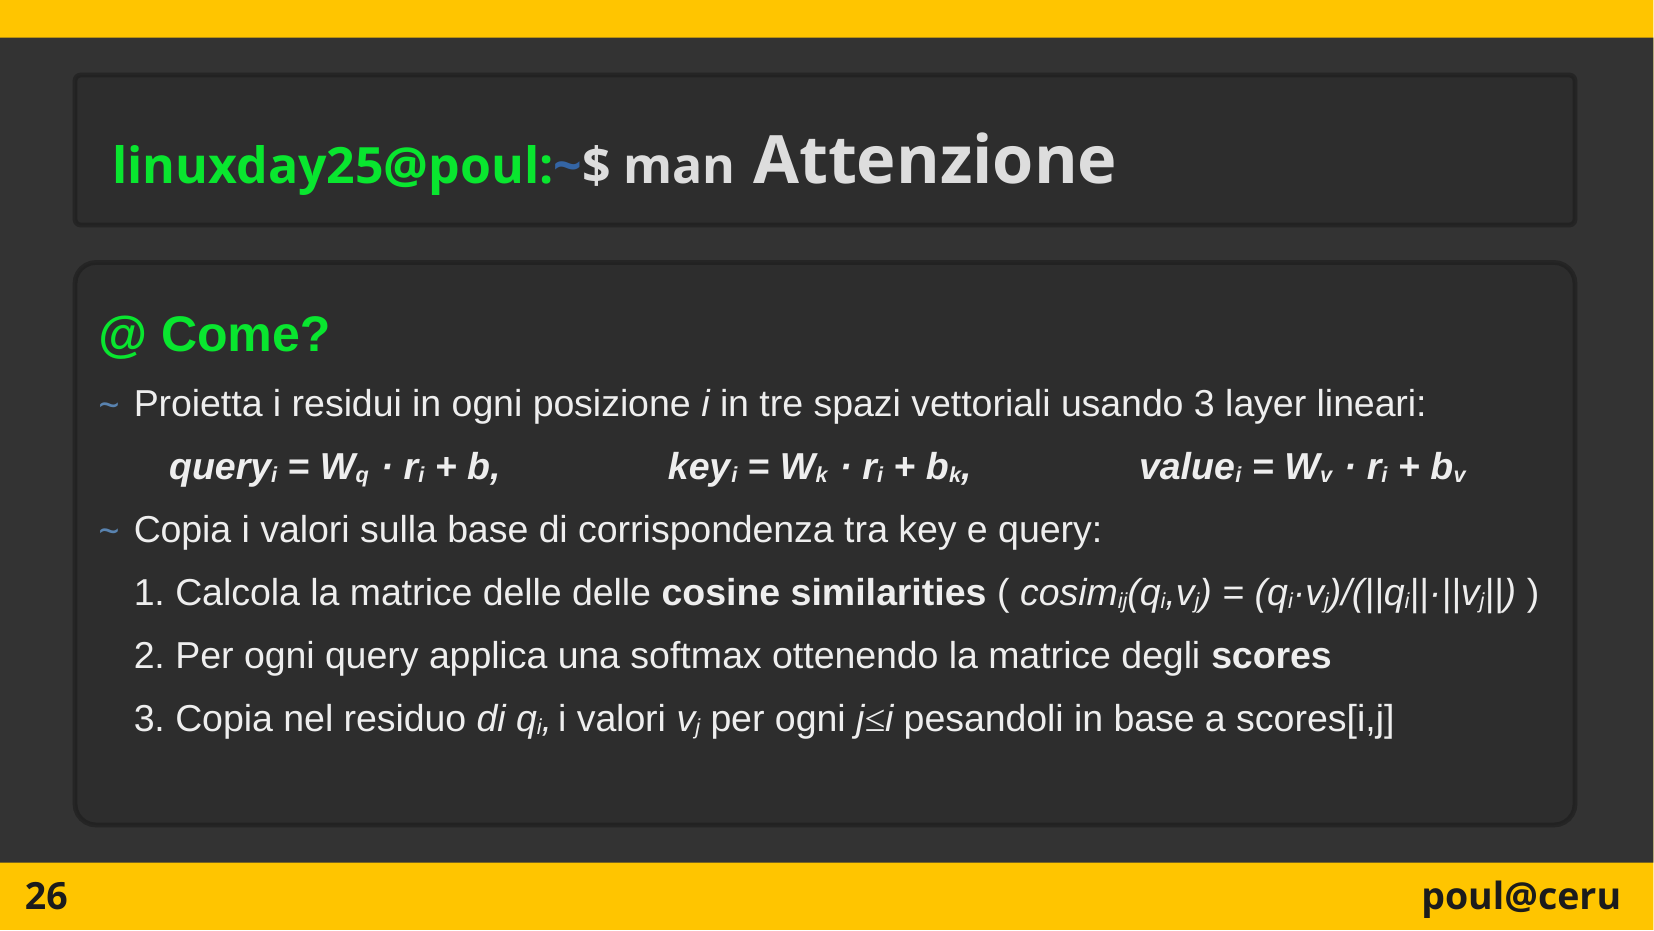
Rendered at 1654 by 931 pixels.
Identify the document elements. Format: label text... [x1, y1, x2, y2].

text_box poul@ceru [975, 862, 1637, 931]
text_box @ Come? Proietta i residui in ogni posizione i in tre spazi vettoriali usando 3 layer lineari: queryi = Wq · ri + b, keyi = Wk · ri + bk, valuei = Wv · ri + bv Copia i valori sulla base di corrispondenza tra key e query: 1. Calcola la matrice delle delle cosine similarities ( cosimij(qi,vj) = (qi·vj)/(||qi||·||vj||) ) 2. Per ogni query applica una softmax ottenendo la matrice degli scores 3. Copia nel residuo di qi, i valori vj per ogni j≤i pesandoli in base a scores[i,j] [75, 262, 1576, 826]
text_box <number> [10, 862, 638, 931]
text_box [0, 37, 1654, 863]
title linuxday25@poul:~$ man Attenzione [112, 107, 1538, 194]
